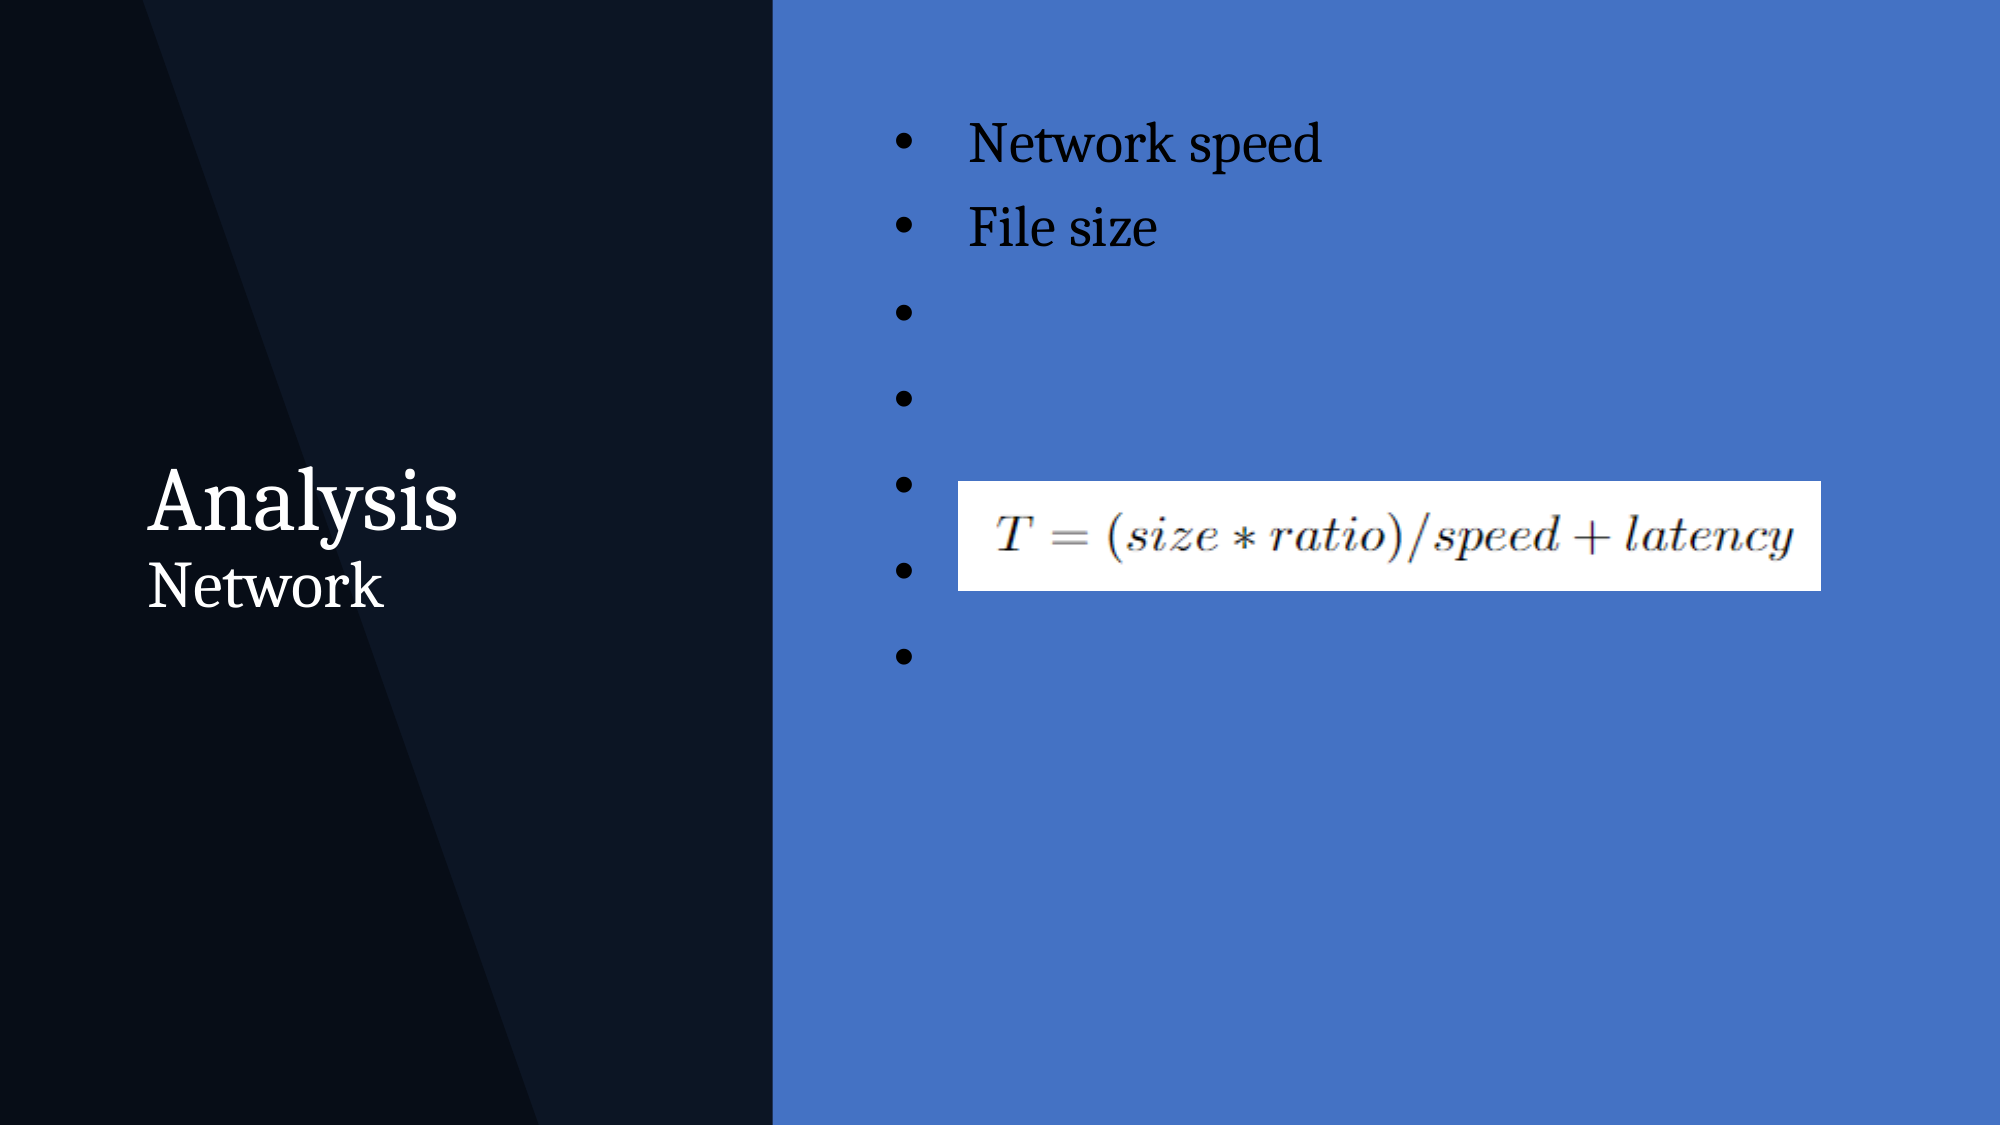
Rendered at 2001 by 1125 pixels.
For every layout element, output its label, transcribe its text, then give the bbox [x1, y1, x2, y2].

list Network speed File size [878, 104, 1868, 968]
picture [958, 481, 1821, 592]
text_box [0, 0, 2000, 1125]
title Analysis Network [131, 104, 671, 968]
